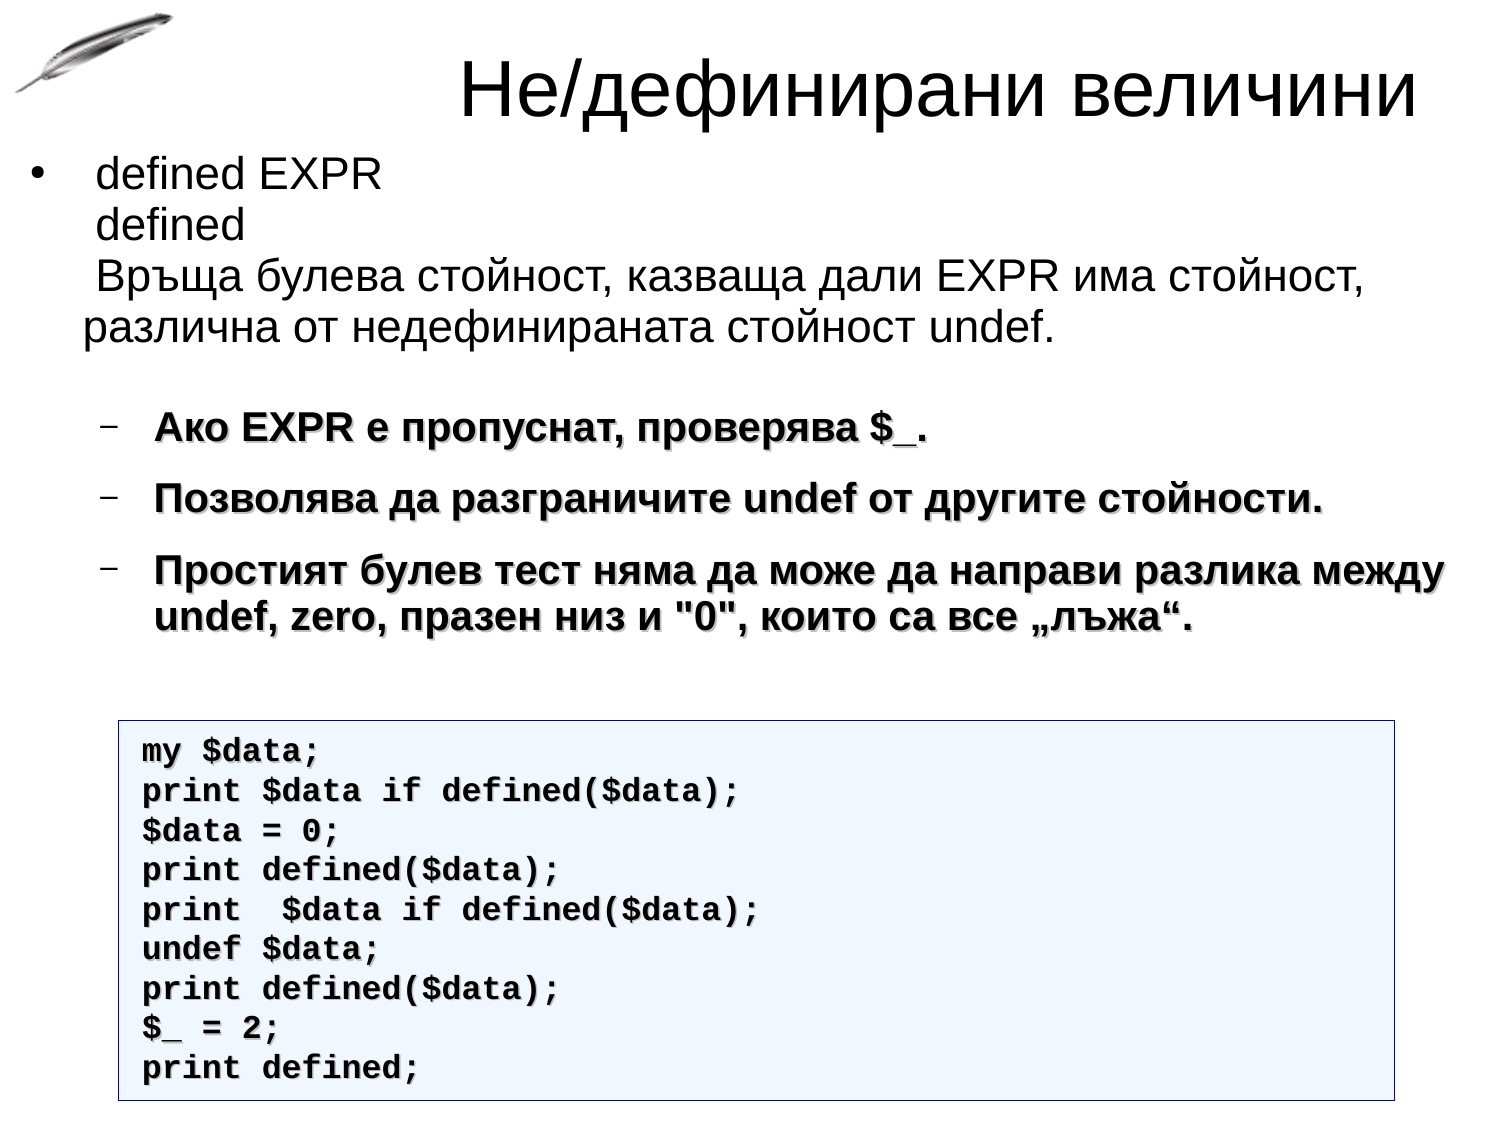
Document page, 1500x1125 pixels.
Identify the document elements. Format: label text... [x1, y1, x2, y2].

list defined EXPR defined Връща булева стойност, казваща дали EXPR има стойност, различна от недефинираната стойност undef. Ако EXPR е пропуснат, проверява $_. Позволява да разграничите undef от другите стойности. Простият булев тест няма да може да направи разлика между undef, zero, празен низ и "0", които са все „лъжа“. [11, 147, 1489, 1125]
picture [11, 11, 179, 95]
title Не/дефинирани величини [419, 0, 1459, 147]
text_box my $data; print $data if defined($data); $data = 0; print defined($data); print $data if defined($data); undef $data; print defined($data); $_ = 2; print defined; [118, 720, 1394, 1101]
